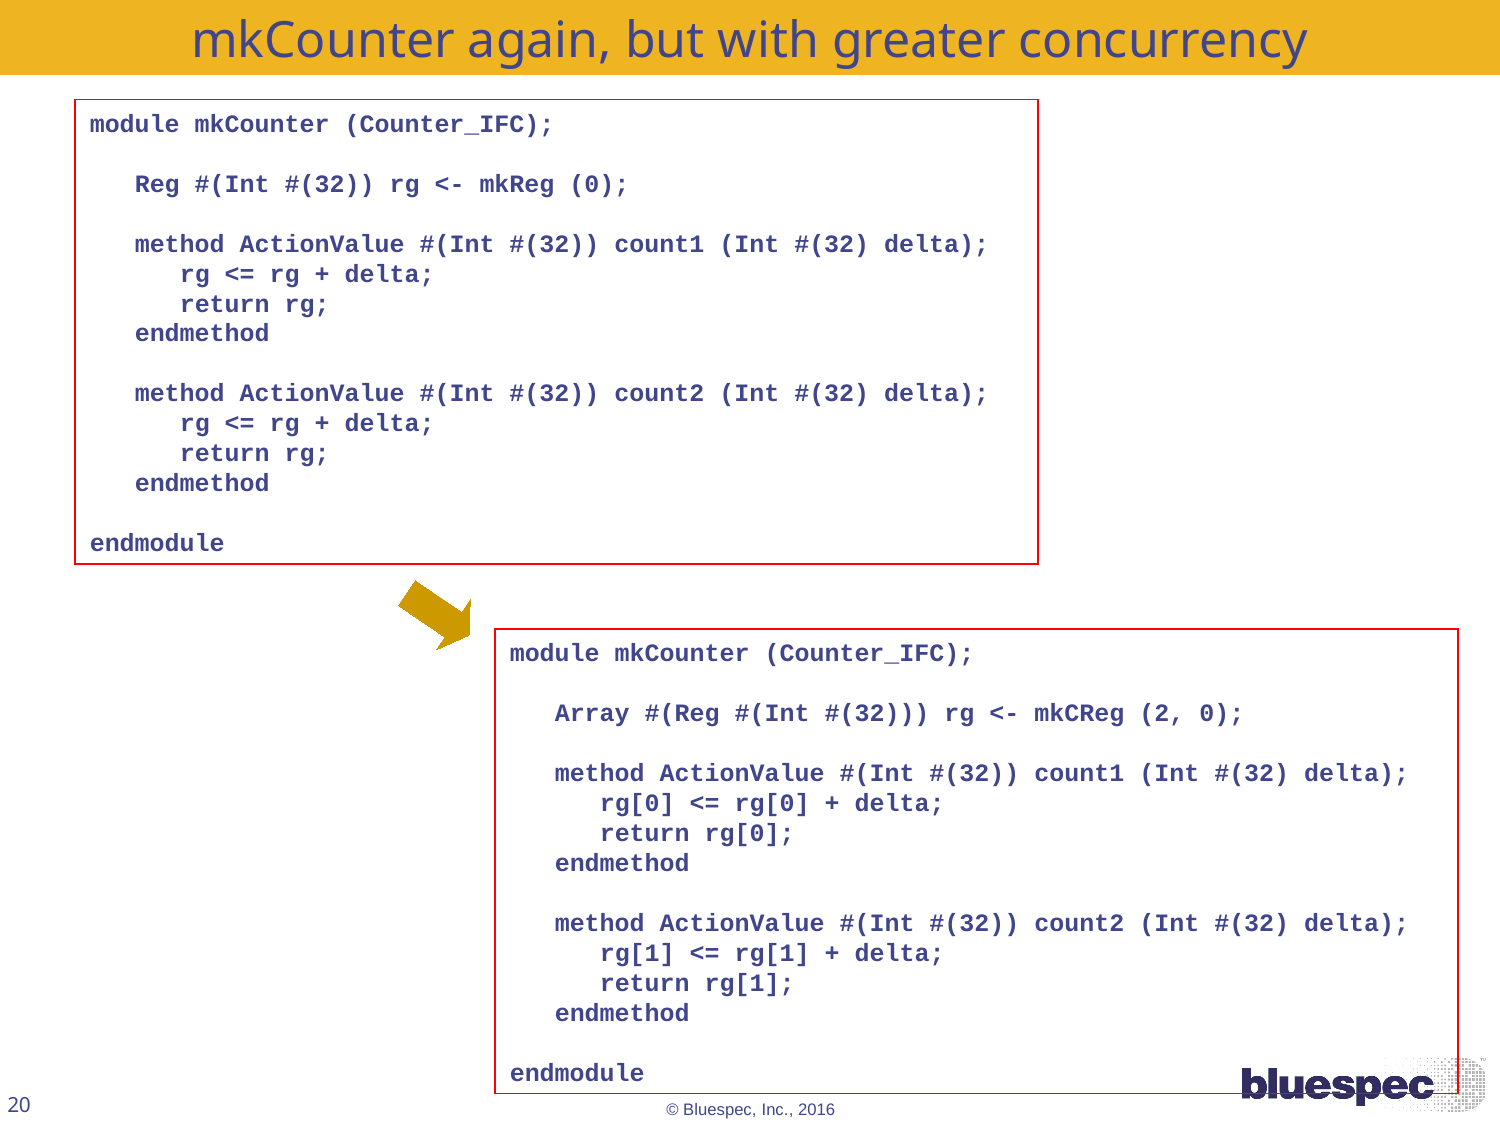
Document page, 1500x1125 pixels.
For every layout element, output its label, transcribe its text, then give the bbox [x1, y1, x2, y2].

slide_number <number> [7, 1044, 320, 1120]
text_box mkCounter again, but with greater concurrency [0, 0, 1500, 75]
text_box module mkCounter (Counter_IFC); Array #(Reg #(Int #(32))) rg <- mkCReg (2, 0); method ActionValue #(Int #(32)) count1 (Int #(32) delta); rg[0] <= rg[0] + delta; return rg[0]; endmethod method ActionValue #(Int #(32)) count2 (Int #(32) delta); rg[1] <= rg[1] + delta; return rg[1]; endmethod endmodule [495, 629, 1458, 1094]
text_box module mkCounter (Counter_IFC); Reg #(Int #(32)) rg <- mkReg (0); method ActionValue #(Int #(32)) count1 (Int #(32) delta); rg <= rg + delta; return rg; endmethod method ActionValue #(Int #(32)) count2 (Int #(32) delta); rg <= rg + delta; return rg; endmethod endmodule [75, 99, 1038, 565]
picture [1242, 1058, 1487, 1112]
text_box [398, 580, 471, 650]
